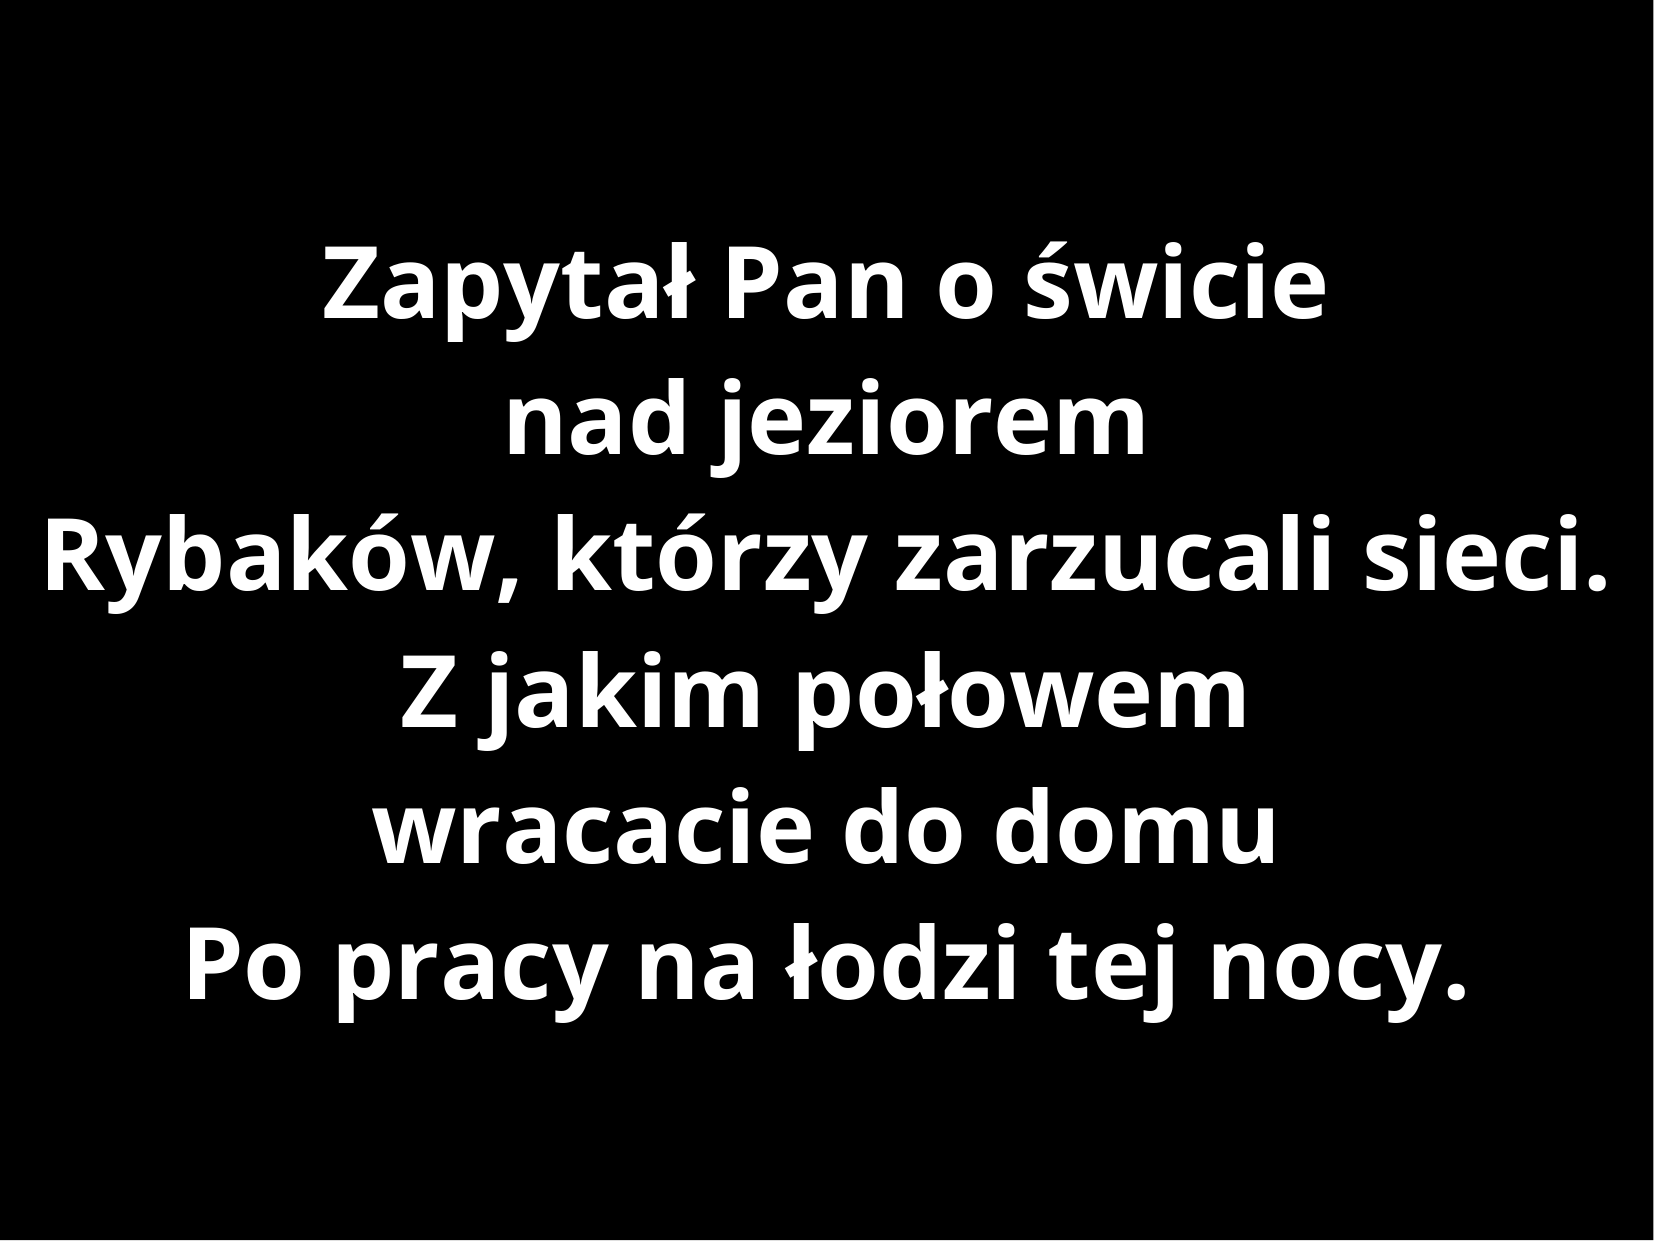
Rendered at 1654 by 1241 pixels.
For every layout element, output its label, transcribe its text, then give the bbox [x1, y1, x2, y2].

title Zapytał Pan o świcie nad jeziorem Rybaków, którzy zarzucali sieci. Z jakim połowem wracacie do domu Po pracy na łodzi tej nocy. [0, 0, 1654, 1241]
